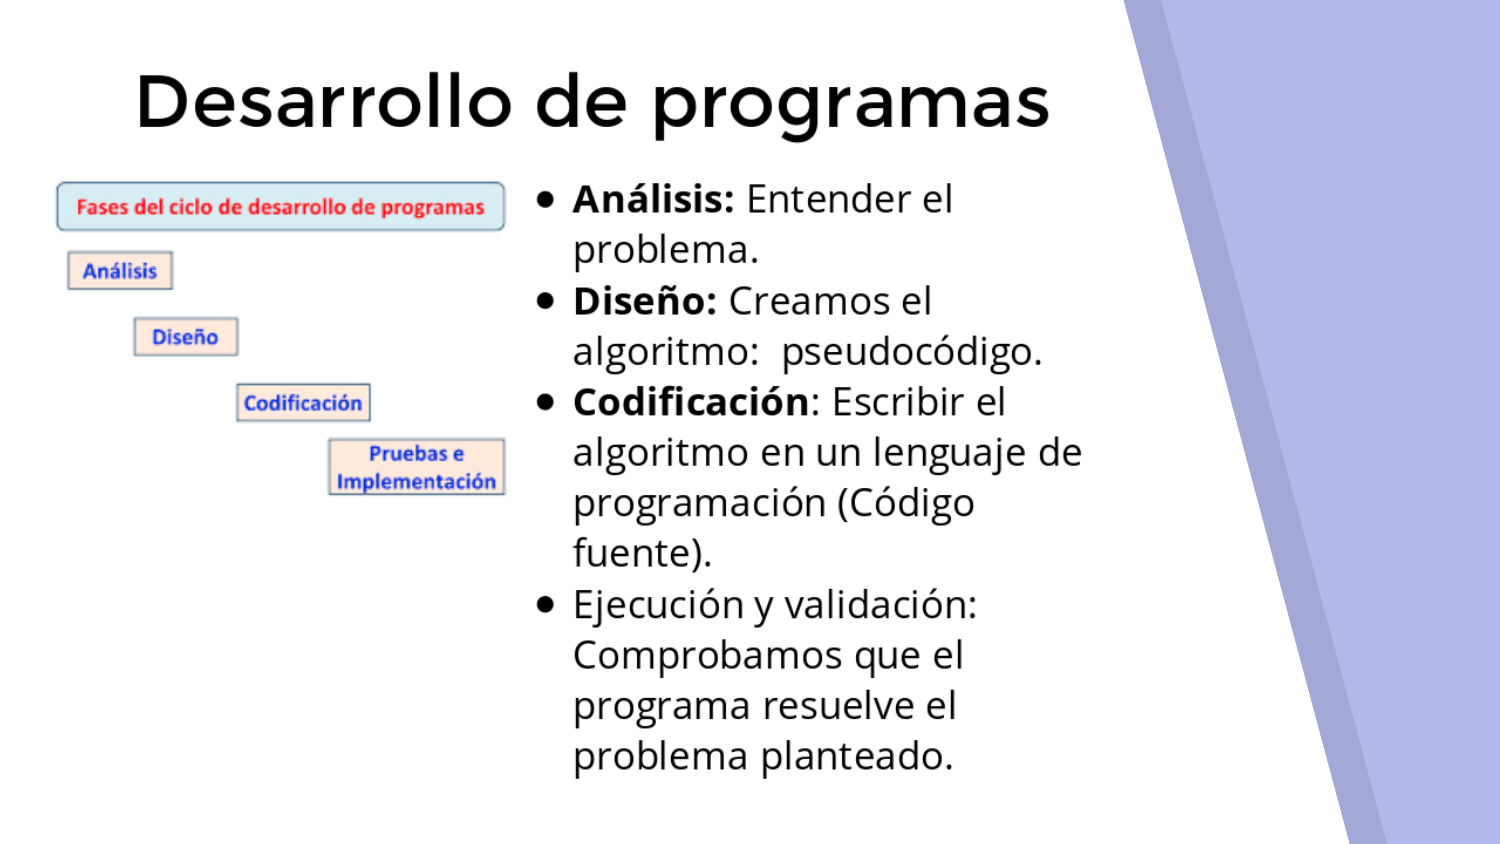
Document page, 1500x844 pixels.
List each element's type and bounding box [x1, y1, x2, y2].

picture [23, 59, 1087, 827]
